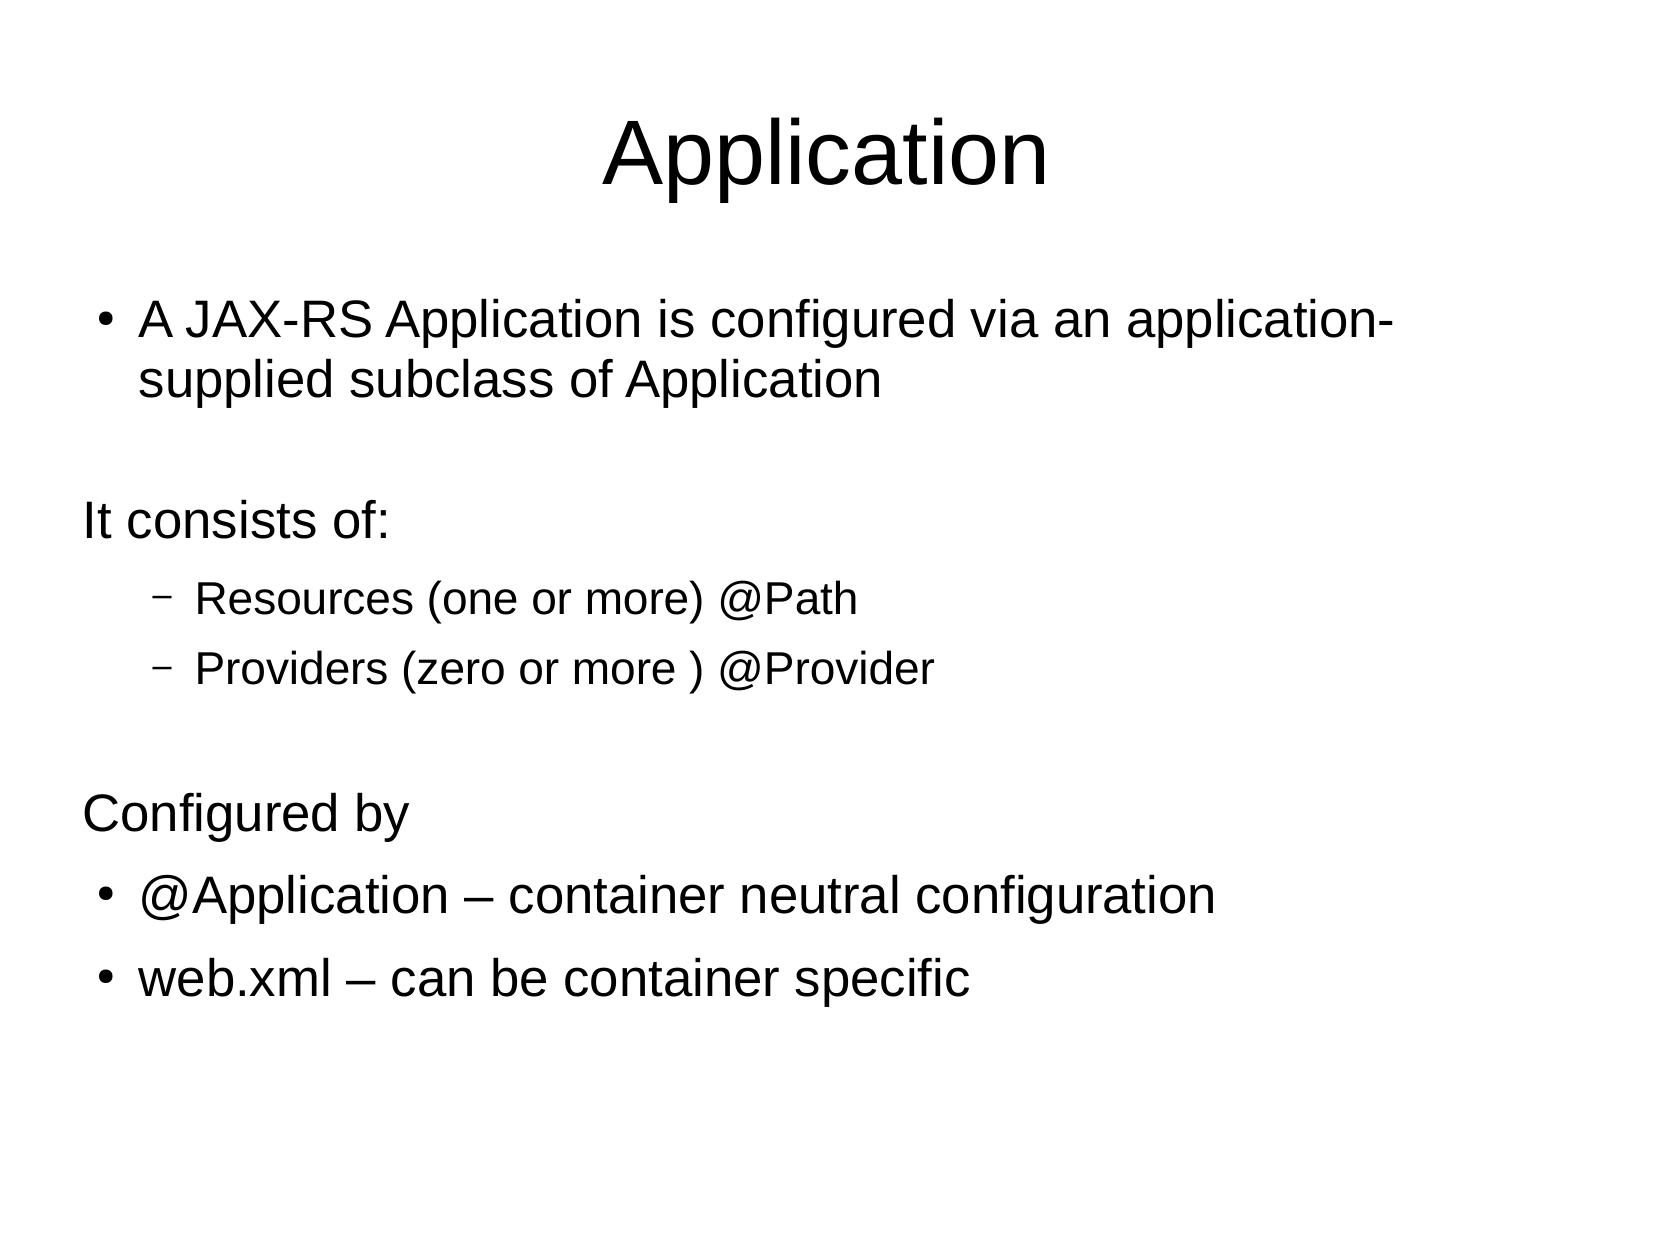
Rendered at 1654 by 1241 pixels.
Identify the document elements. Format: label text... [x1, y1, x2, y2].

list A JAX-RS Application is configured via an application-supplied subclass of Application It consists of: Resources (one or more) @Path Providers (zero or more ) @Provider Configured by @Application – container neutral configuration web.xml – can be container specific [82, 290, 1538, 1010]
title Application [82, 49, 1571, 257]
